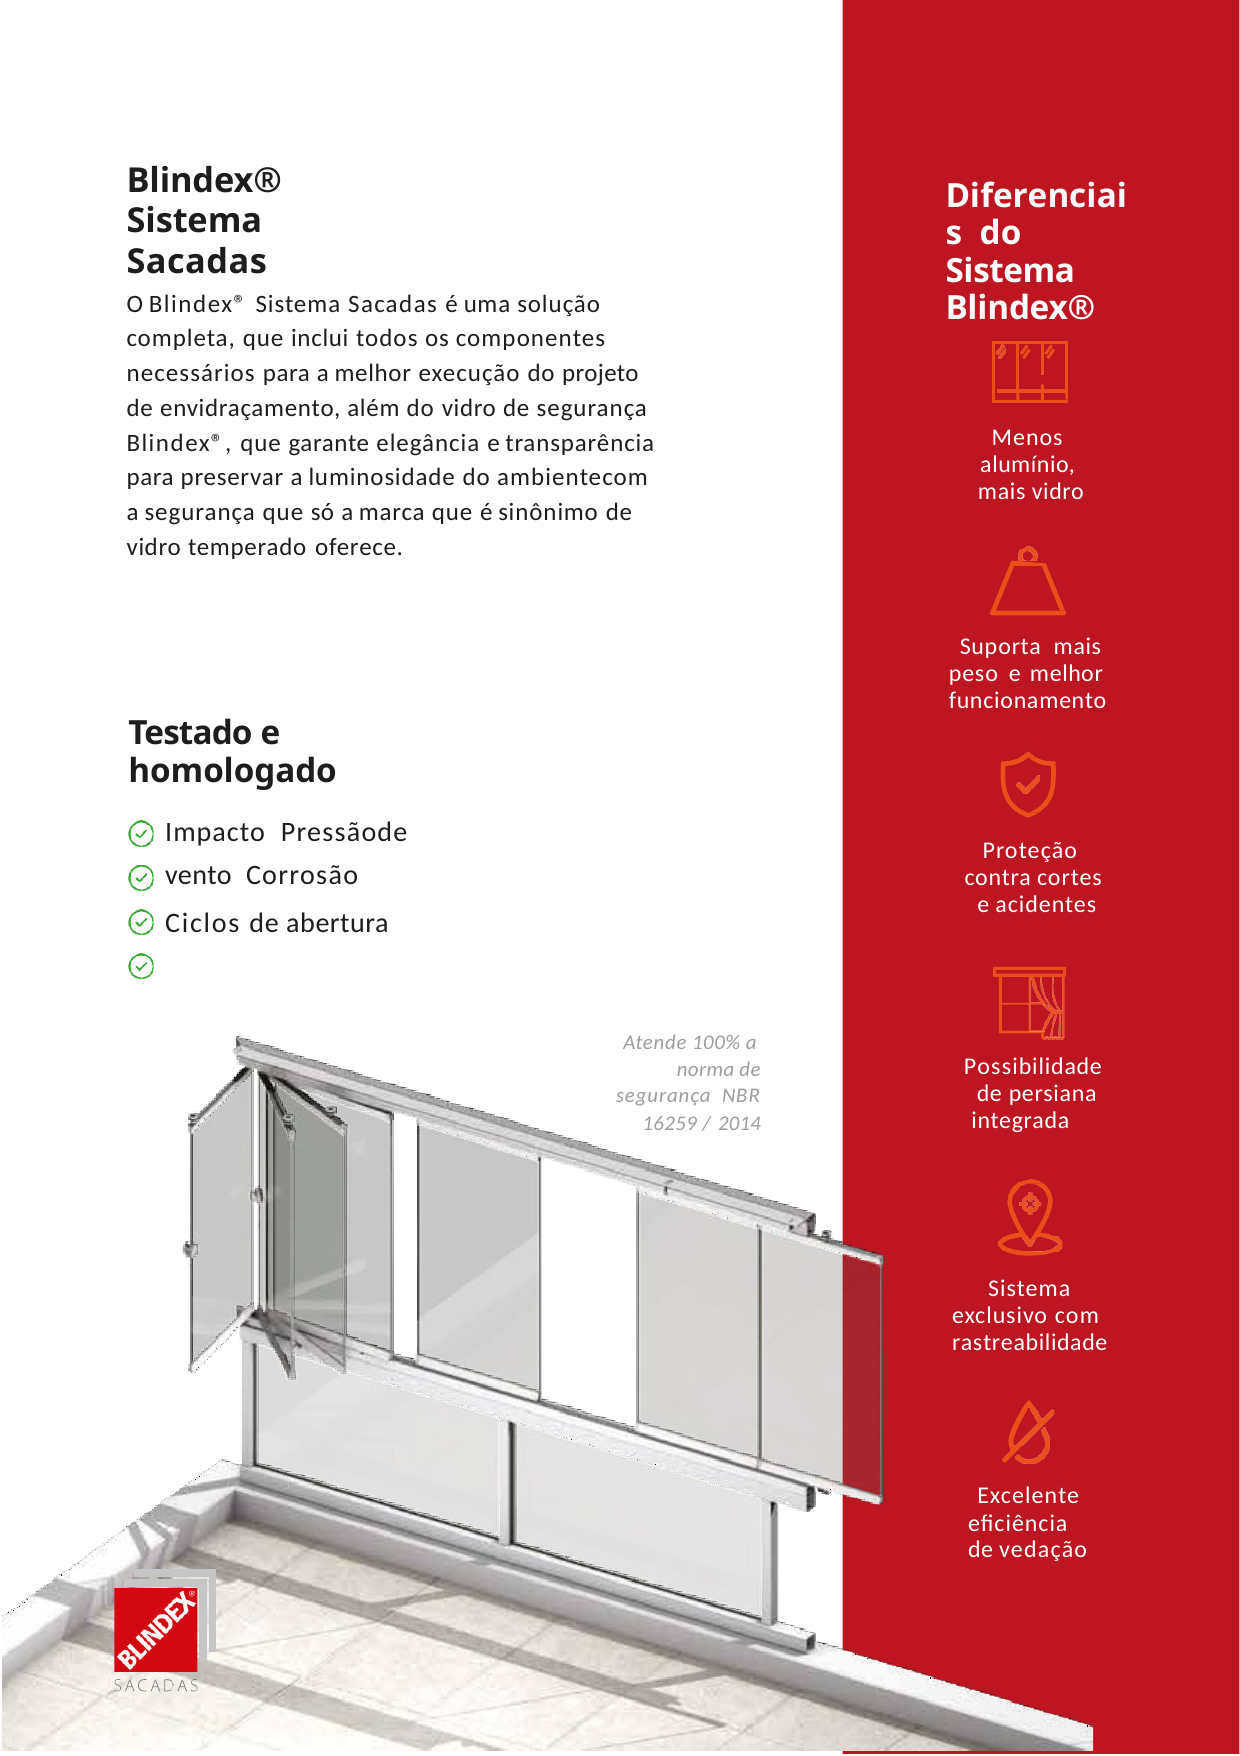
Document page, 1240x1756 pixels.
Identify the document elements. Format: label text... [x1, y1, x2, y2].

text_box Diferenciais do Sistema Blindex® [943, 170, 1132, 327]
text_box Proteção contra cortes e acidentes [960, 833, 1106, 919]
text_box Atende 100% a norma de segurança NBR 16259 / 2014 [568, 1024, 762, 1135]
text_box Blindex® Sistema Sacadas [124, 156, 396, 280]
text_box O Blindex® Sistema Sacadas é uma solução completa, que inclui todos os componentes necessários para a melhor execução do projeto de envidraçamento, além do vidro de segurança Blindex®, que garante elegância e transparência para preservar a luminosidade do ambientecom a segurança que só a marca que é sinônimo de vidro temperado oferece. [124, 280, 667, 561]
text_box Menos alumínio, mais vidro [974, 420, 1086, 505]
text_box Excelente eficiência de vedação [966, 1478, 1092, 1564]
text_box Sistema exclusivo com rastreabilidade [949, 1271, 1111, 1357]
text_box Suporta mais peso e melhor funcionamento [946, 629, 1114, 715]
text_box [0, 0, 1240, 1754]
text_box Possibilidade de persiana integrada [961, 1049, 1105, 1134]
text_box Testado e homologado Impacto Pressãode vento Corrosão Ciclos de abertura [126, 708, 473, 938]
